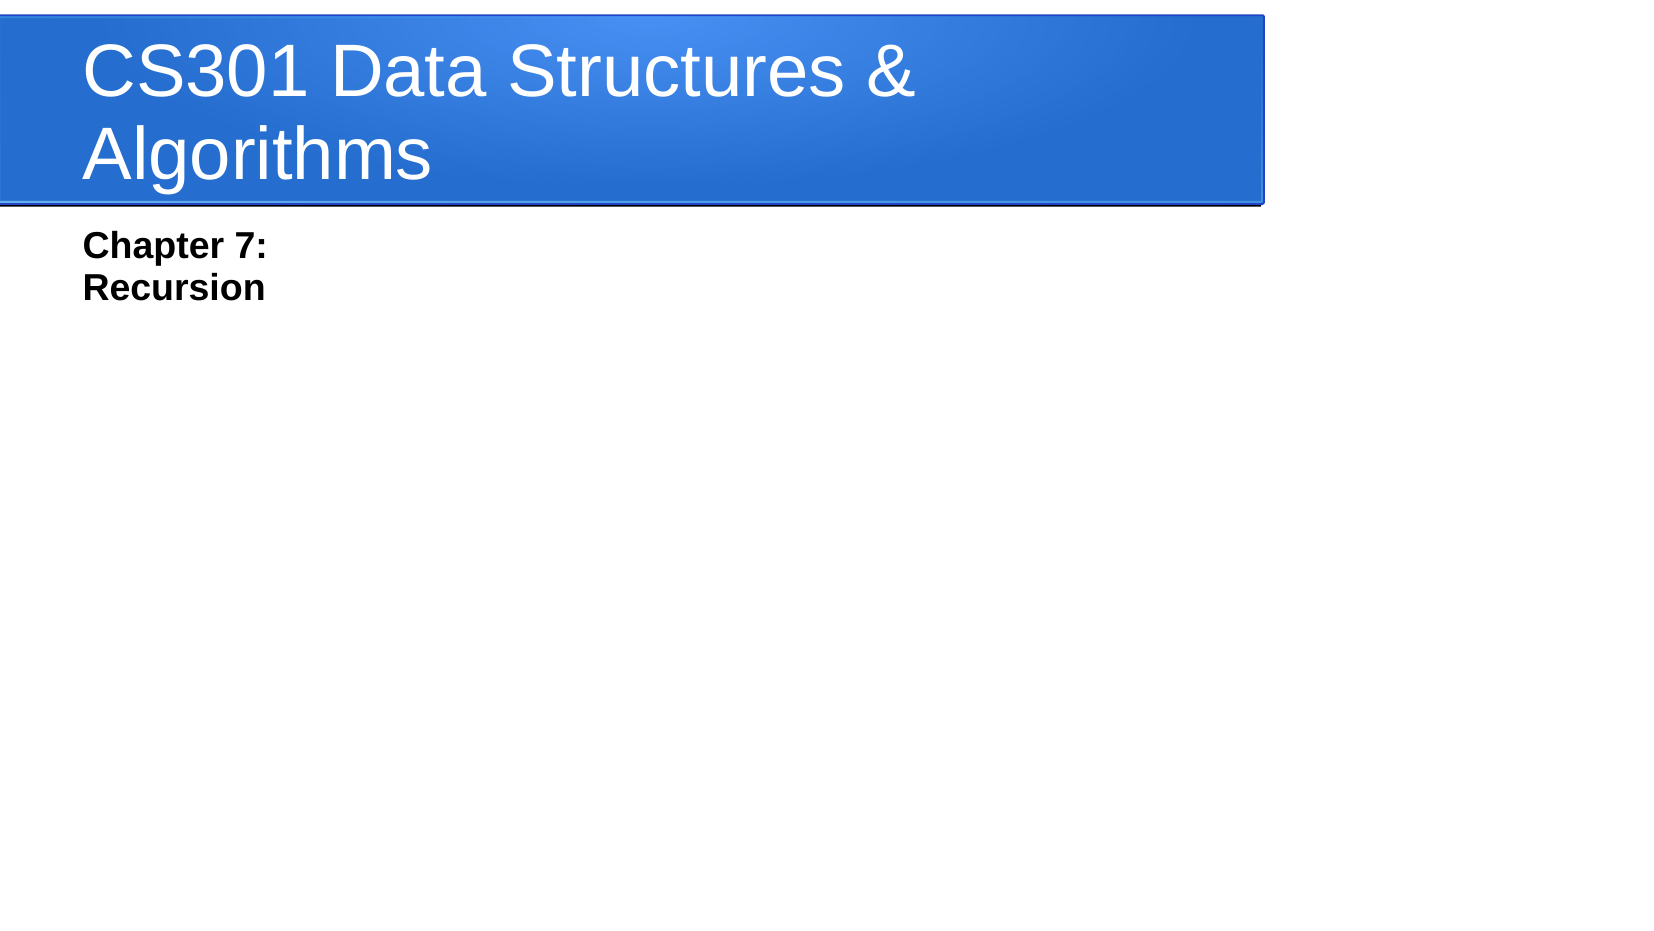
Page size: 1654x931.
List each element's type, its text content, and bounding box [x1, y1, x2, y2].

title CS301 Data Structures & Algorithms [82, 29, 1235, 196]
subtitle Chapter 7: Recursion [82, 224, 841, 746]
